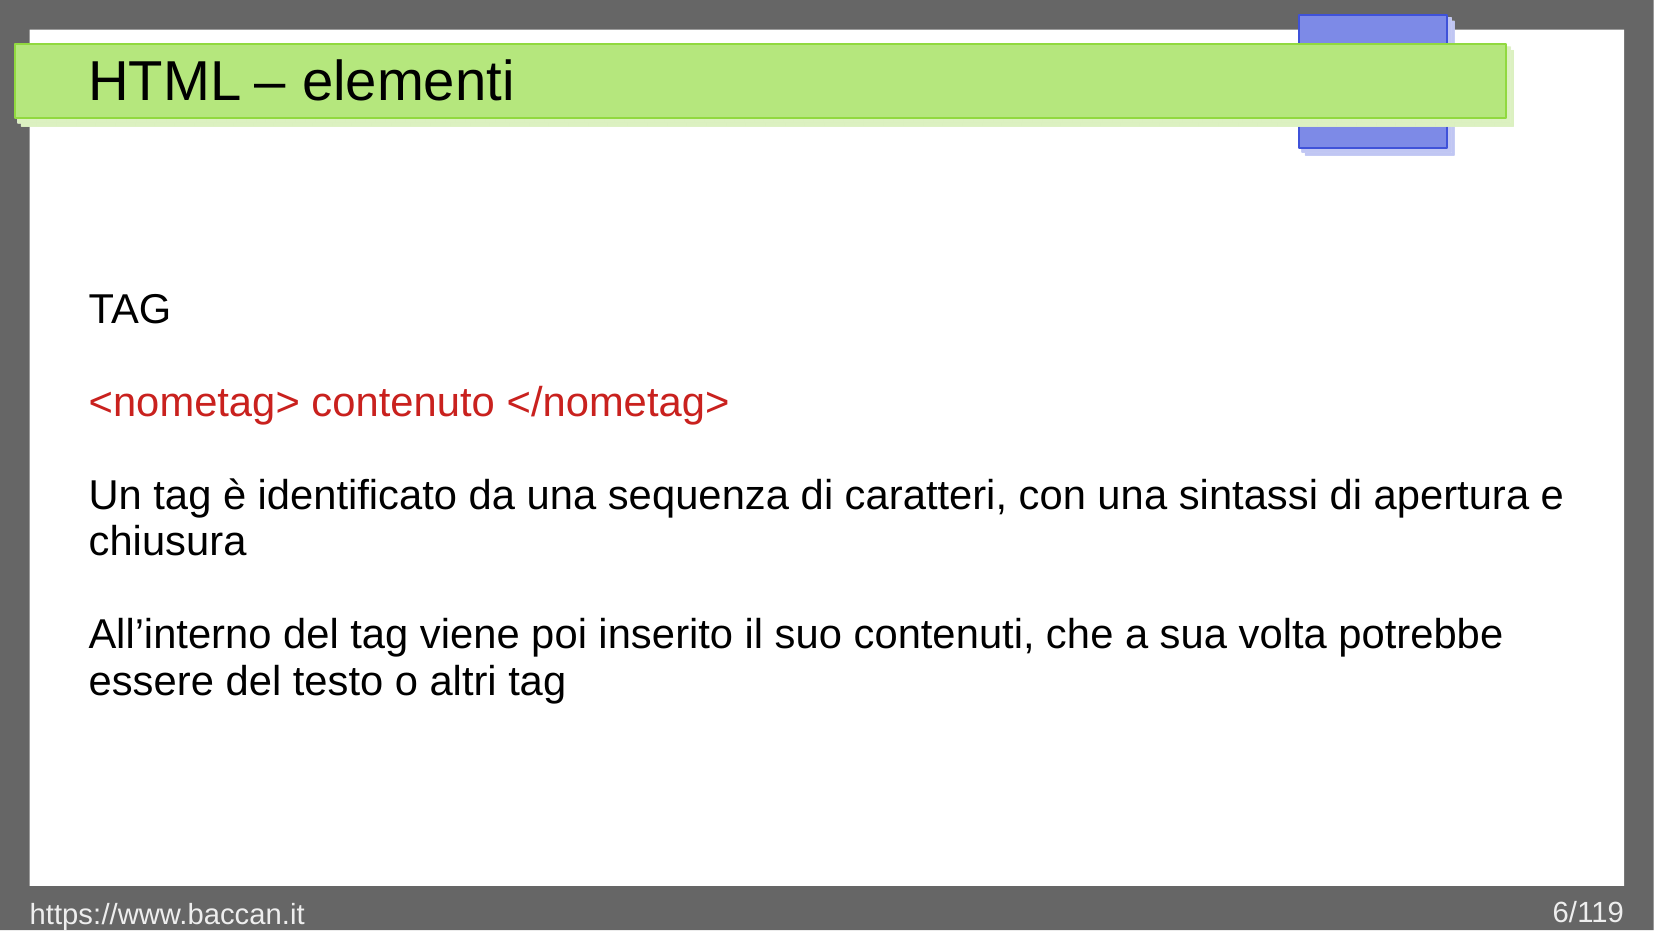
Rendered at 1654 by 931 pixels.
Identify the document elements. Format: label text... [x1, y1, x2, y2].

title HTML – elementi [88, 44, 1506, 119]
text_box TAG <nometag> contenuto </nometag> Un tag è identificato da una sequenza di caratteri, con una sintassi di apertura e chiusura All’interno del tag viene poi inserito il suo contenuti, che a sua volta potrebbe essere del testo o altri tag [88, 169, 1565, 821]
